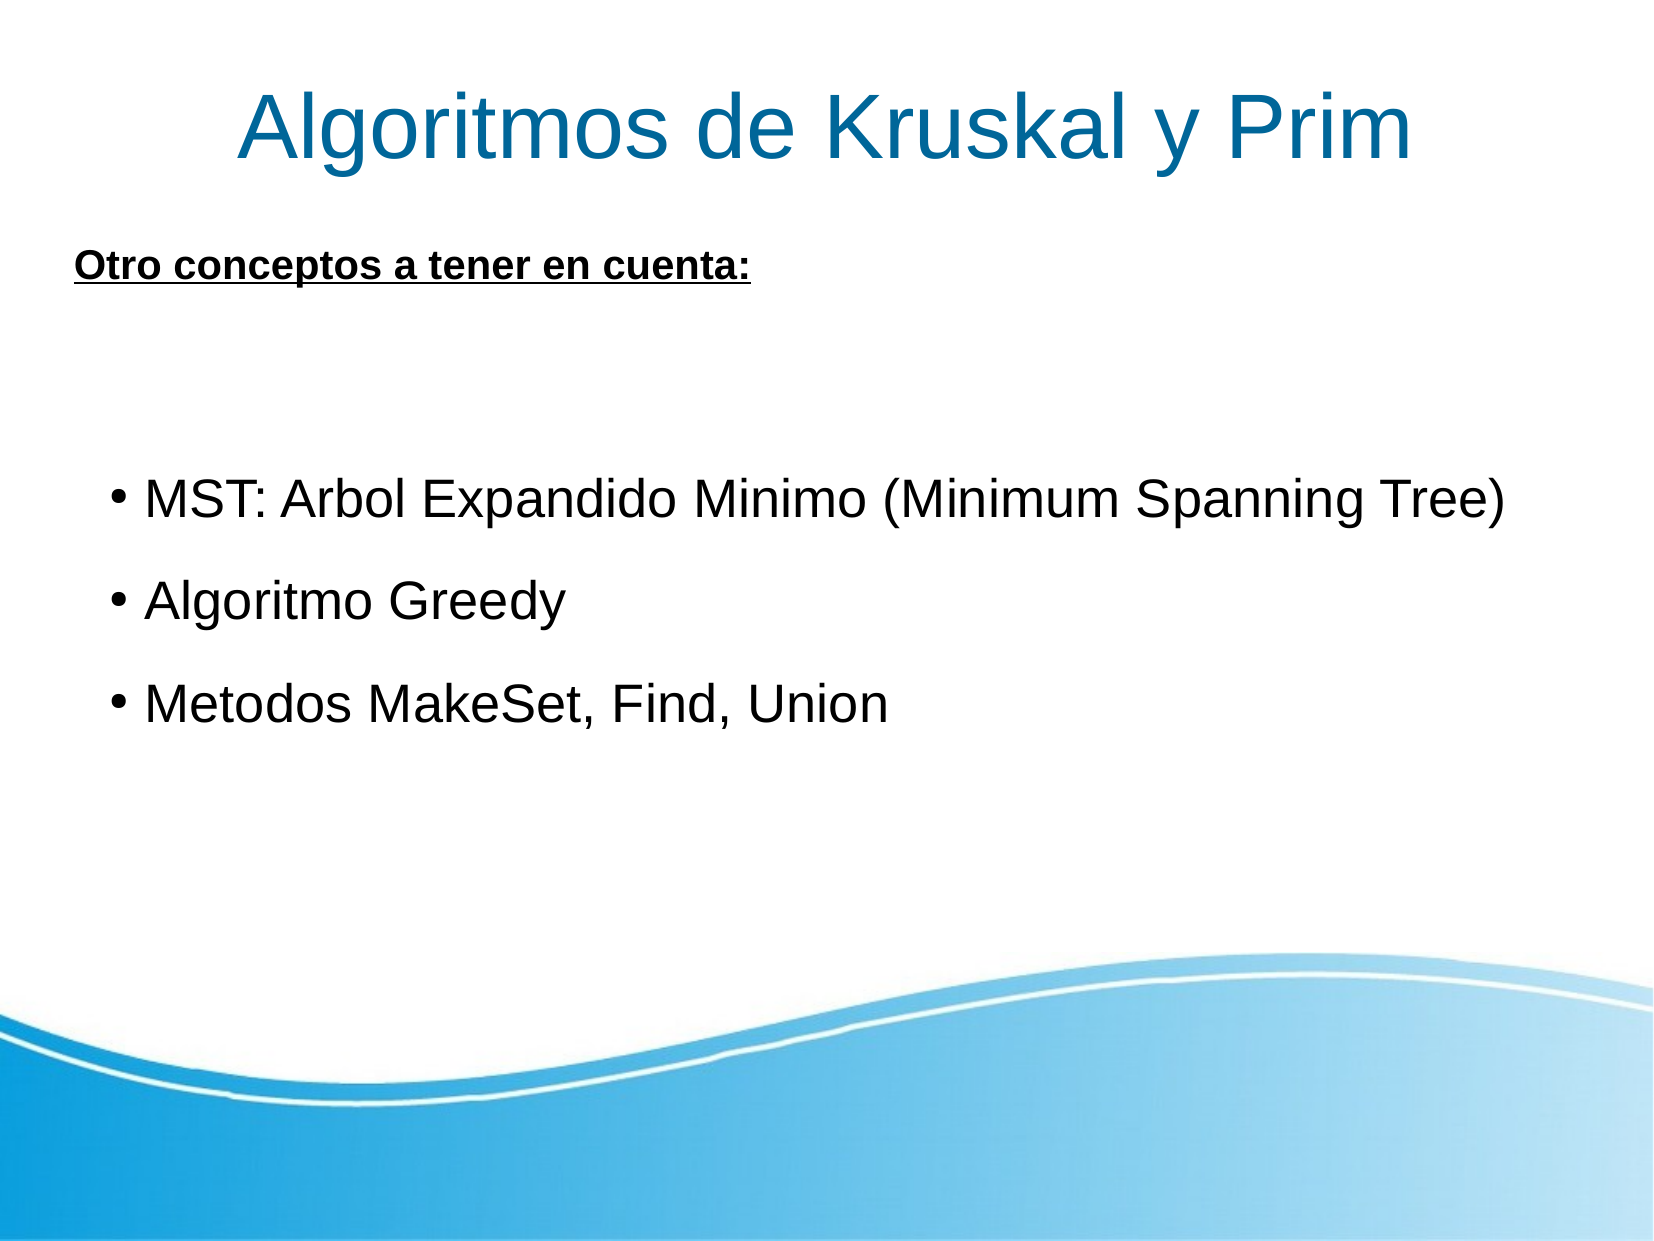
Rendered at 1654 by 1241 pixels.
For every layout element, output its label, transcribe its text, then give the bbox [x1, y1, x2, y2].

title Algoritmos de Kruskal y Prim [82, 23, 1571, 231]
text_box Otro conceptos a tener en cuenta: [59, 233, 1536, 296]
picture [0, 952, 1654, 1241]
text_box MST: Arbol Expandido Minimo (Minimum Spanning Tree) Algoritmo Greedy Metodos MakeSet, Find, Union [94, 460, 1536, 784]
